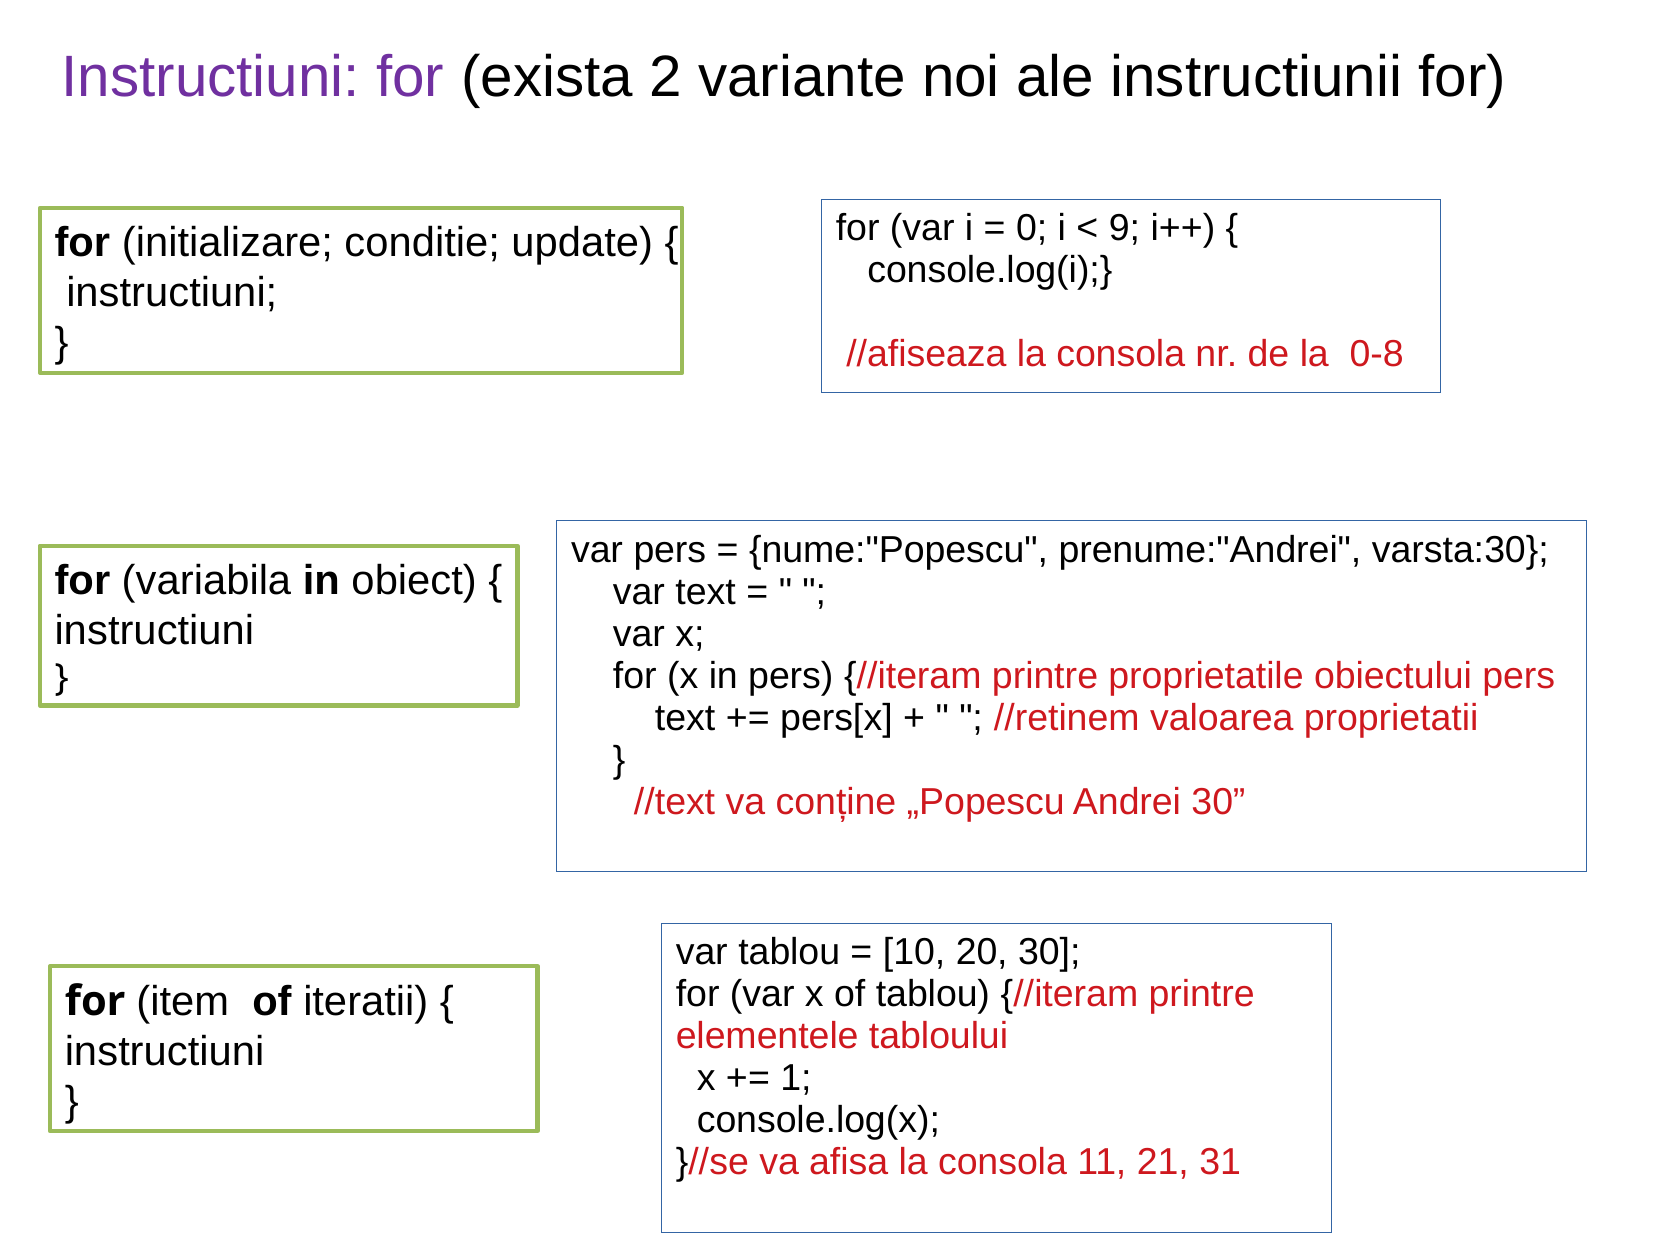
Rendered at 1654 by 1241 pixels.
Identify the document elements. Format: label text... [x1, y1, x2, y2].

text_box for (var i = 0; i < 9; i++) { console.log(i);} //afiseaza la consola nr. de la 0-8 [821, 199, 1441, 393]
text_box Instructiuni: for (exista 2 variante noi ale instructiunii for) [46, 36, 1547, 312]
text_box for (initializare; conditie; update) { instructiuni; } [39, 207, 683, 373]
text_box var pers = {nume:"Popescu", prenume:"Andrei", varsta:30}; var text = " "; var x; for (x in pers) {//iteram printre proprietatile obiectului pers text += pers[x] + " "; //retinem valoarea proprietatii } //text va conține „Popescu Andrei 30” [556, 520, 1587, 872]
text_box for (item of iteratii) { instructiuni } [50, 966, 538, 1132]
text_box var tablou = [10, 20, 30]; for (var x of tablou) {//iteram printre elementele tabloului x += 1; console.log(x); }//se va afisa la consola 11, 21, 31 [661, 923, 1332, 1233]
text_box for (variabila in obiect) { instructiuni } [39, 545, 518, 706]
